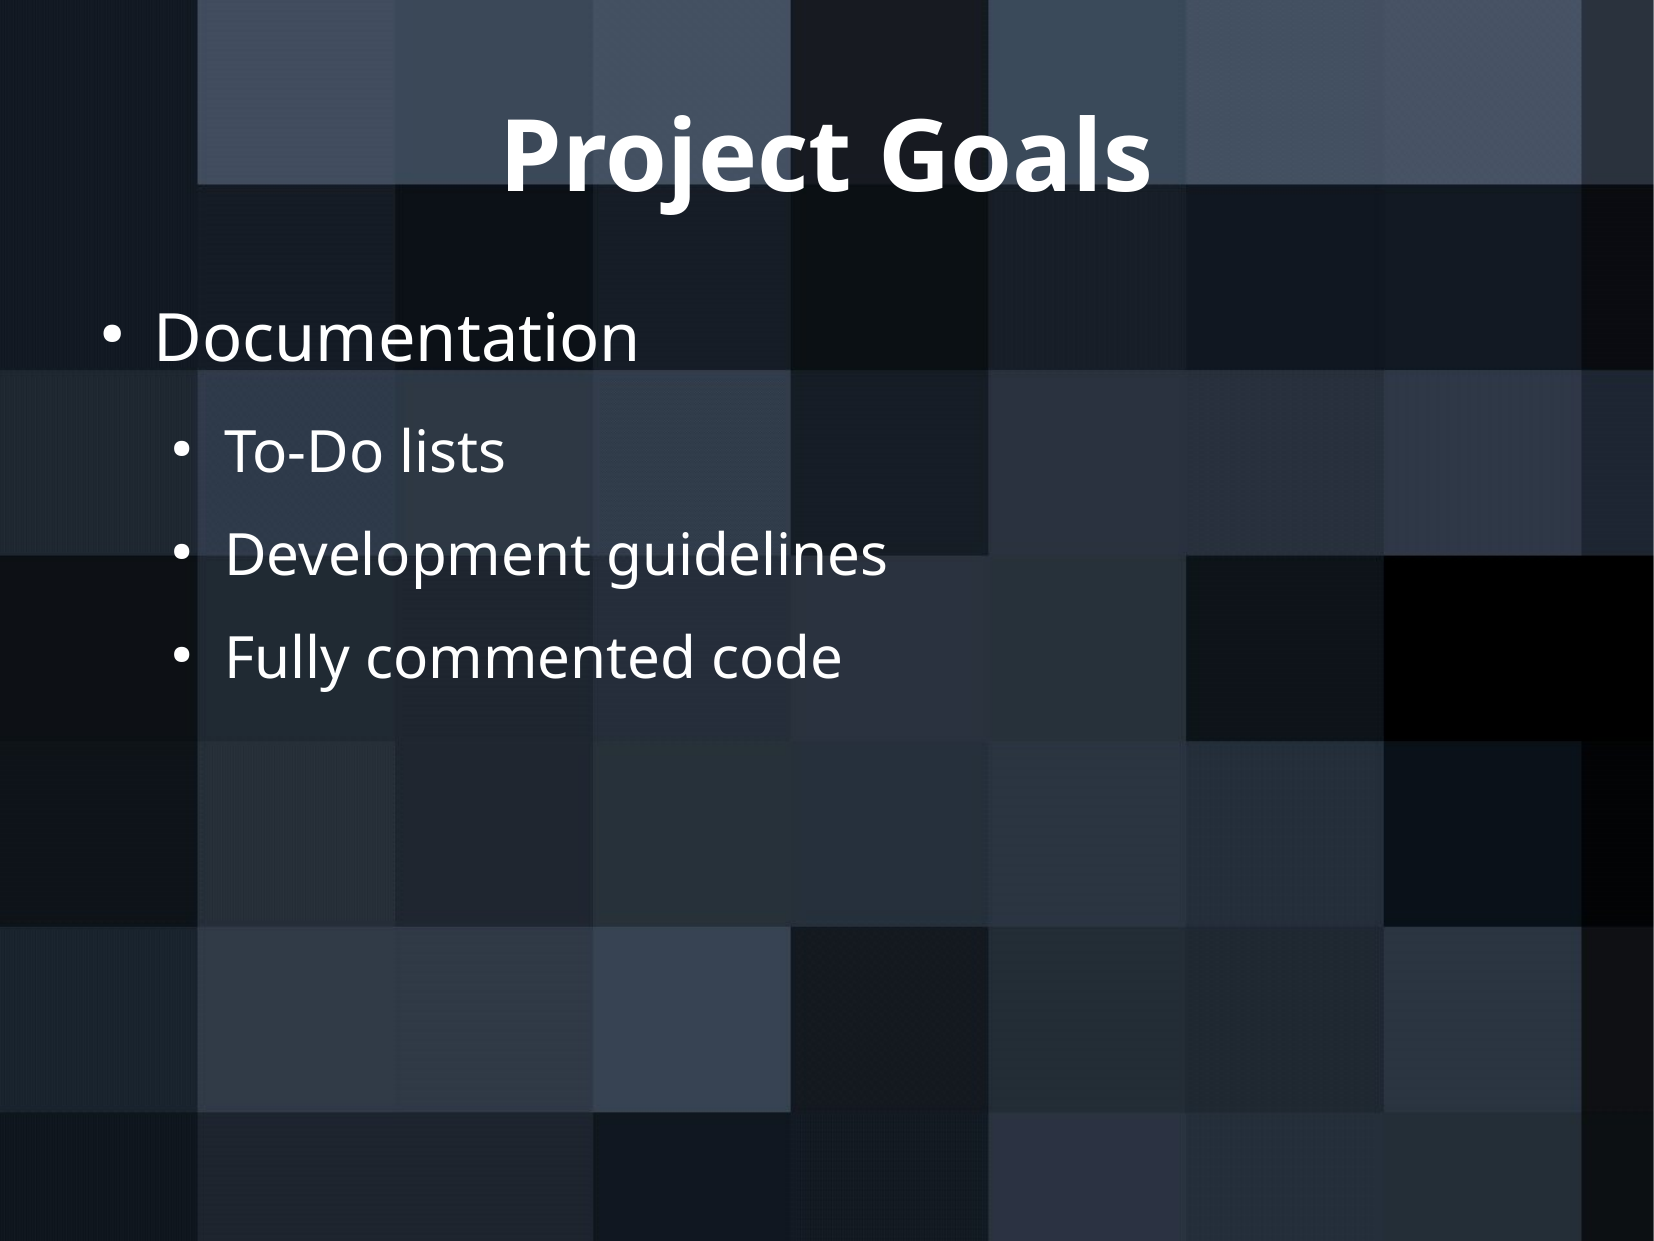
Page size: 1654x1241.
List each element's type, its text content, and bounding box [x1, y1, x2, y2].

list Documentation To-Do lists Development guidelines Fully commented code [82, 290, 1571, 1010]
title Project Goals [82, 49, 1571, 257]
picture [0, 0, 1654, 1241]
